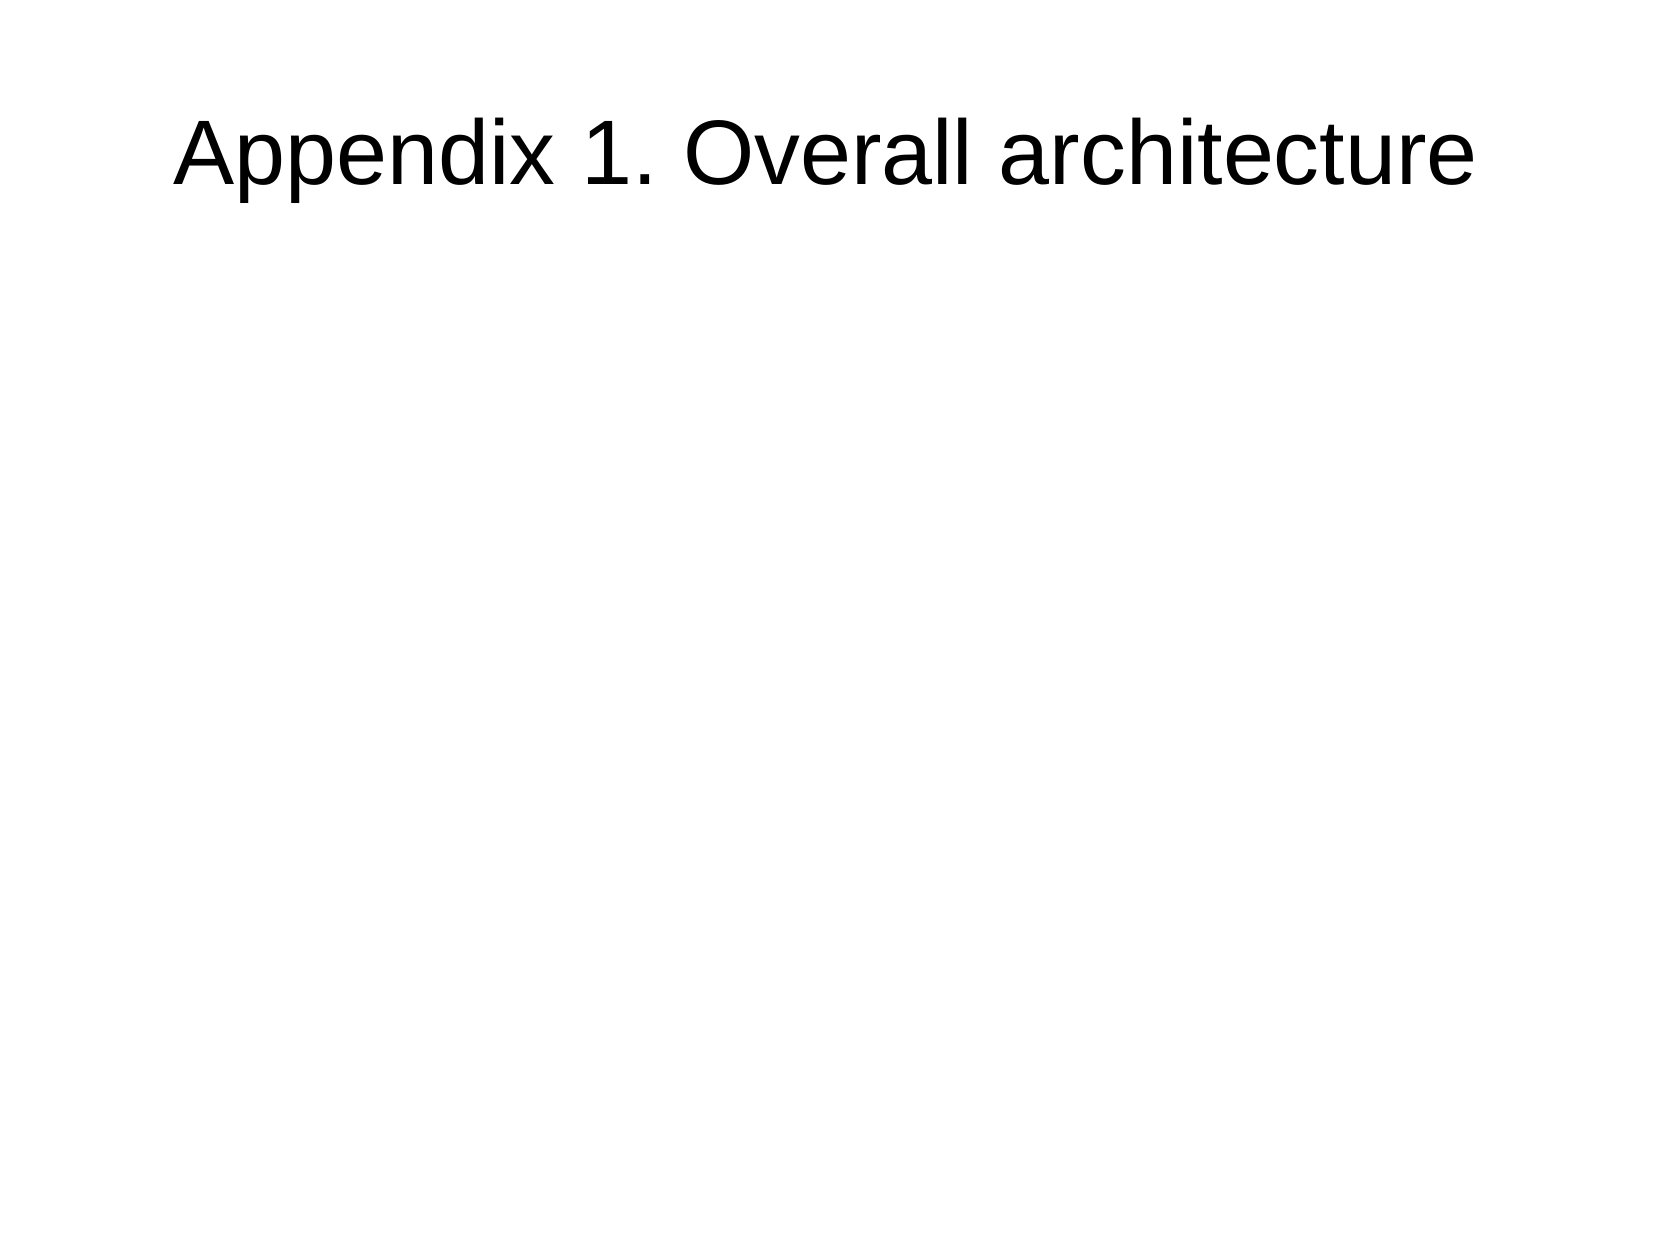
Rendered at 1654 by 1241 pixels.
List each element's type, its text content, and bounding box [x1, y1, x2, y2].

title Appendix 1. Overall architecture [82, 49, 1571, 257]
